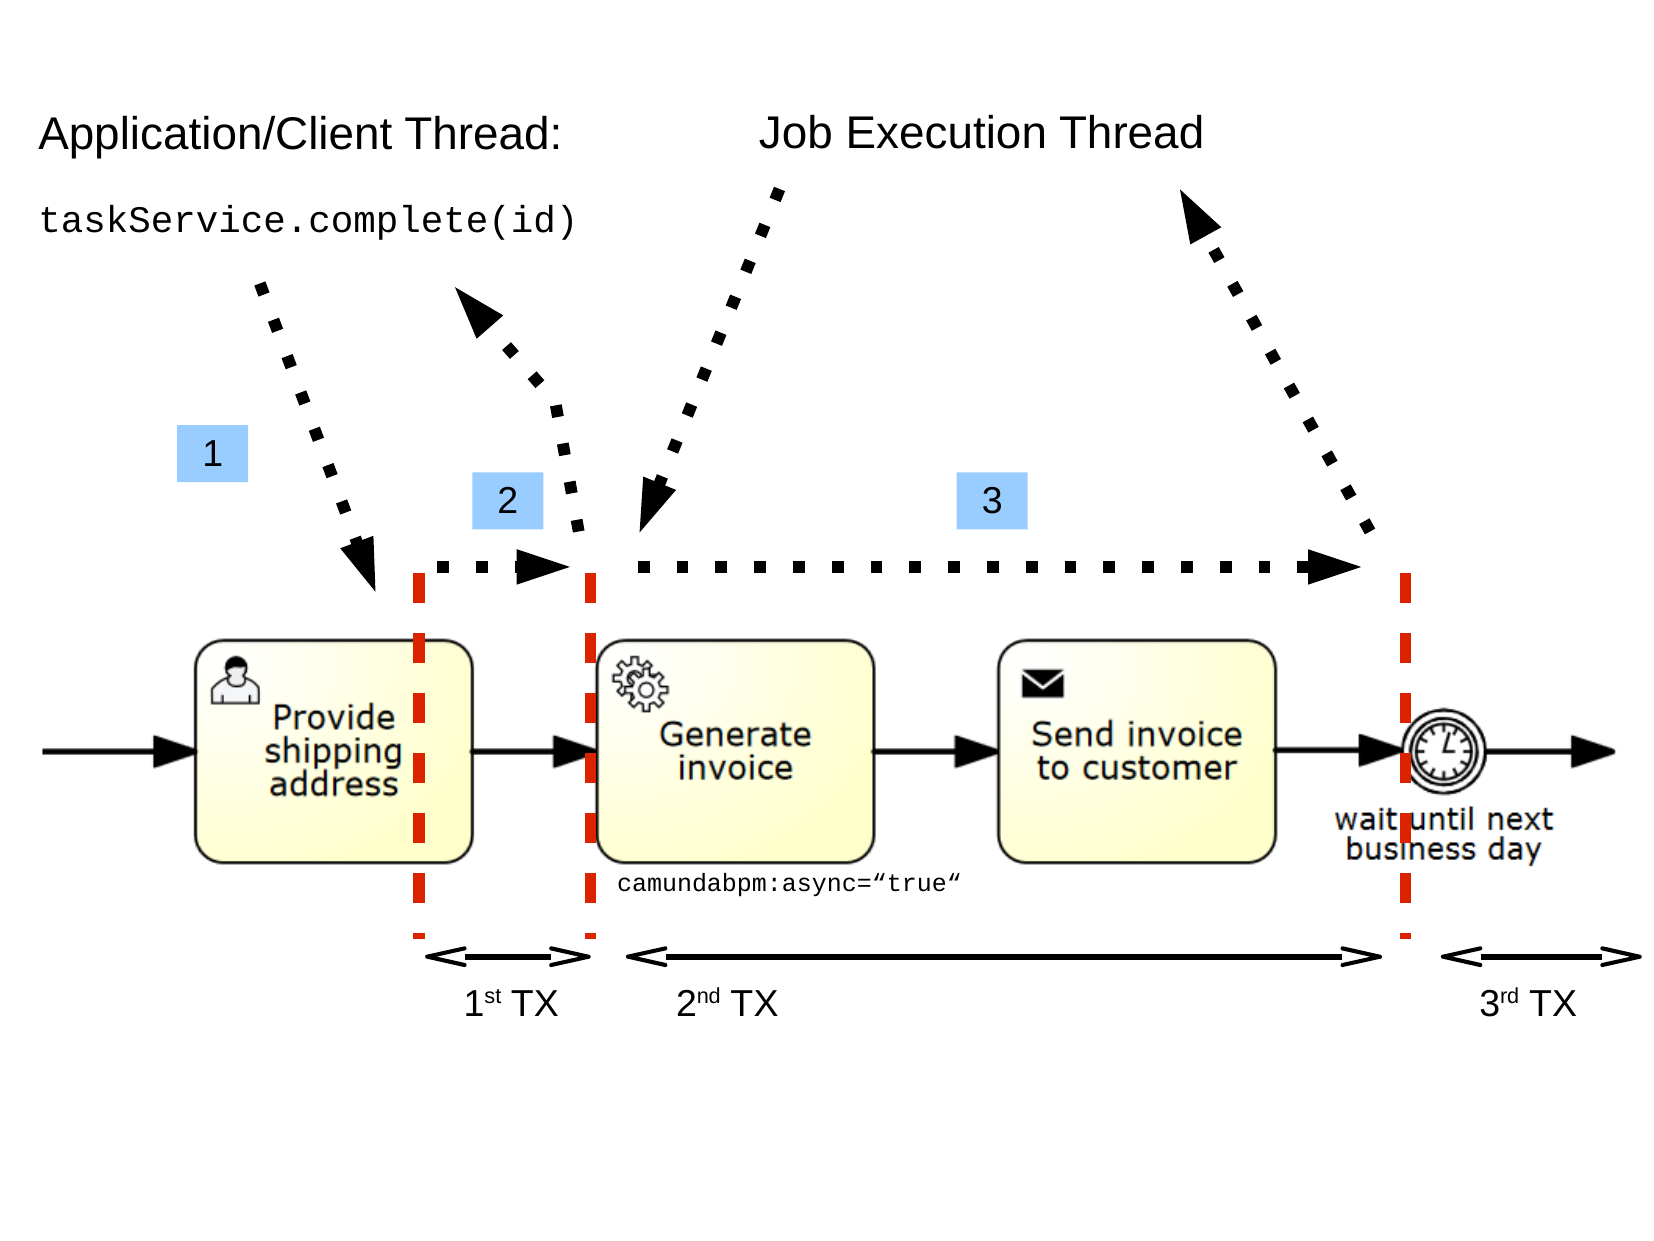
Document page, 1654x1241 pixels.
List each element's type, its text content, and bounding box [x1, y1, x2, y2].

text_box 1 [177, 425, 249, 483]
text_box Job Execution Thread [744, 99, 1382, 166]
text_box 3 [956, 472, 1028, 530]
text_box 3rd TX [1464, 975, 1607, 1034]
text_box Application/Client Thread: taskService.complete(id) [23, 100, 662, 249]
text_box 1st TX [448, 975, 591, 1034]
text_box 2nd TX [661, 975, 957, 1034]
text_box 2 [472, 472, 544, 530]
picture [38, 617, 1620, 896]
text_box camundabpm:async=“true“ [602, 863, 1040, 905]
